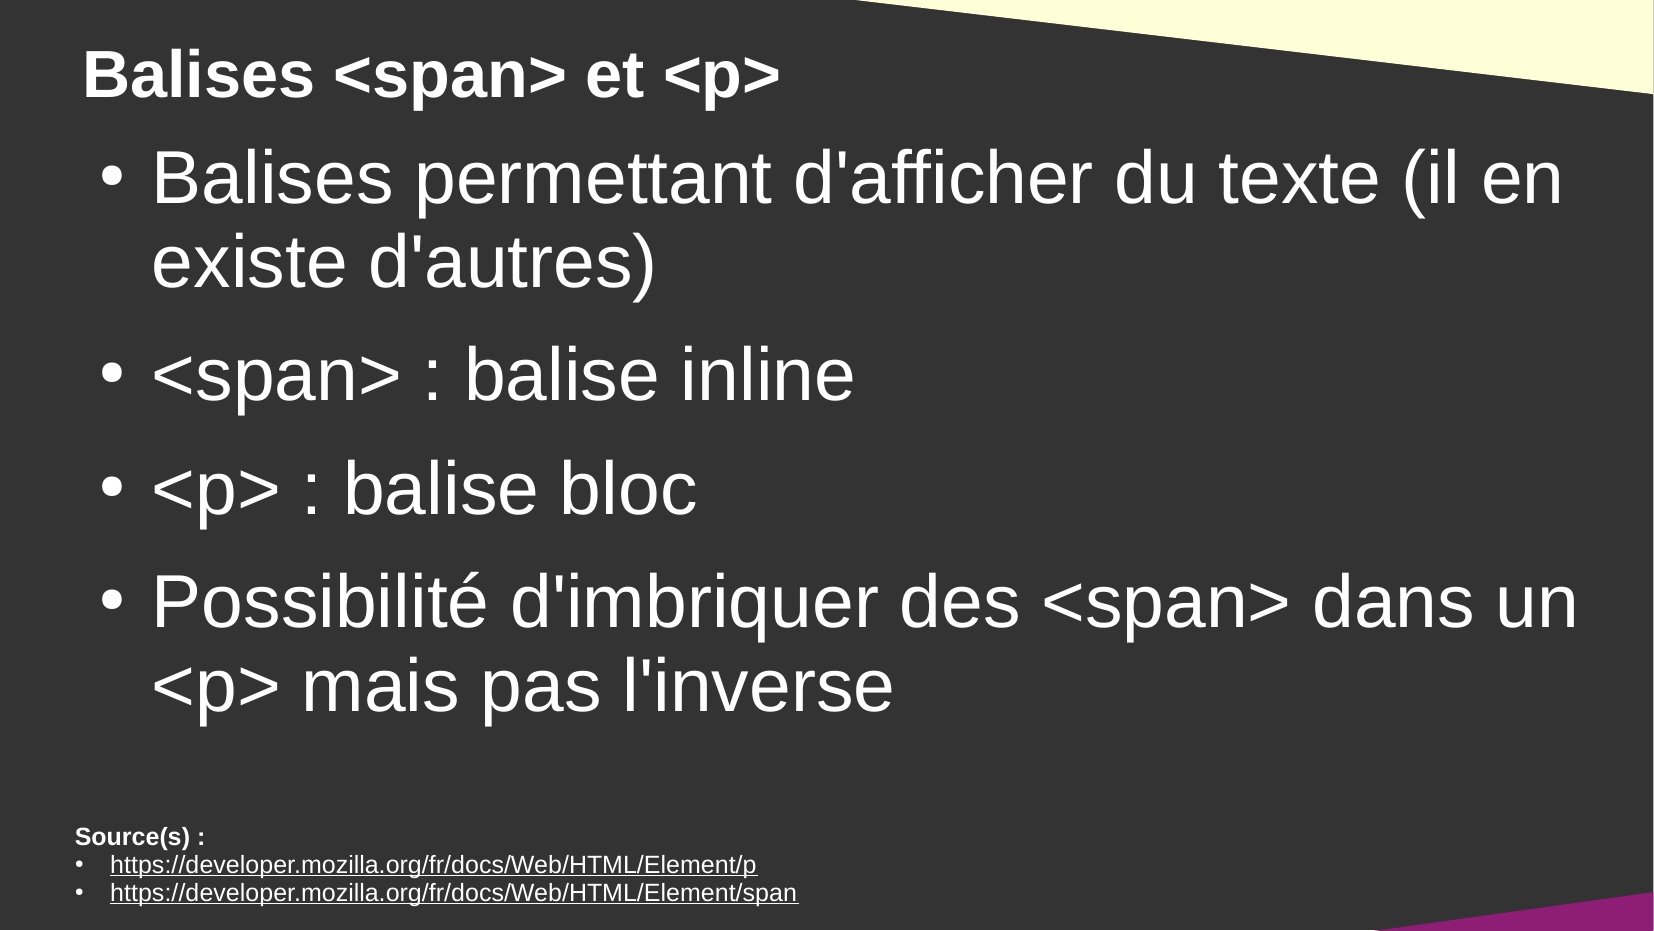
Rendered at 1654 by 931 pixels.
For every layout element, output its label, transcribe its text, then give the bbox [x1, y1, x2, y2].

text_box Source(s) : https://developer.mozilla.org/fr/docs/Web/HTML/Element/p https://developer.mozilla.org/fr/docs/Web/HTML/Element/span [59, 815, 1546, 931]
title Balises <span> et <p> [82, 37, 1571, 112]
list Balises permettant d'afficher du texte (il en existe d'autres) <span> : balise inline <p> : balise bloc Possibilité d'imbriquer des <span> dans un <p> mais pas l'inverse [80, 135, 1620, 777]
text_box [1373, 892, 1654, 931]
text_box [855, 0, 1654, 95]
